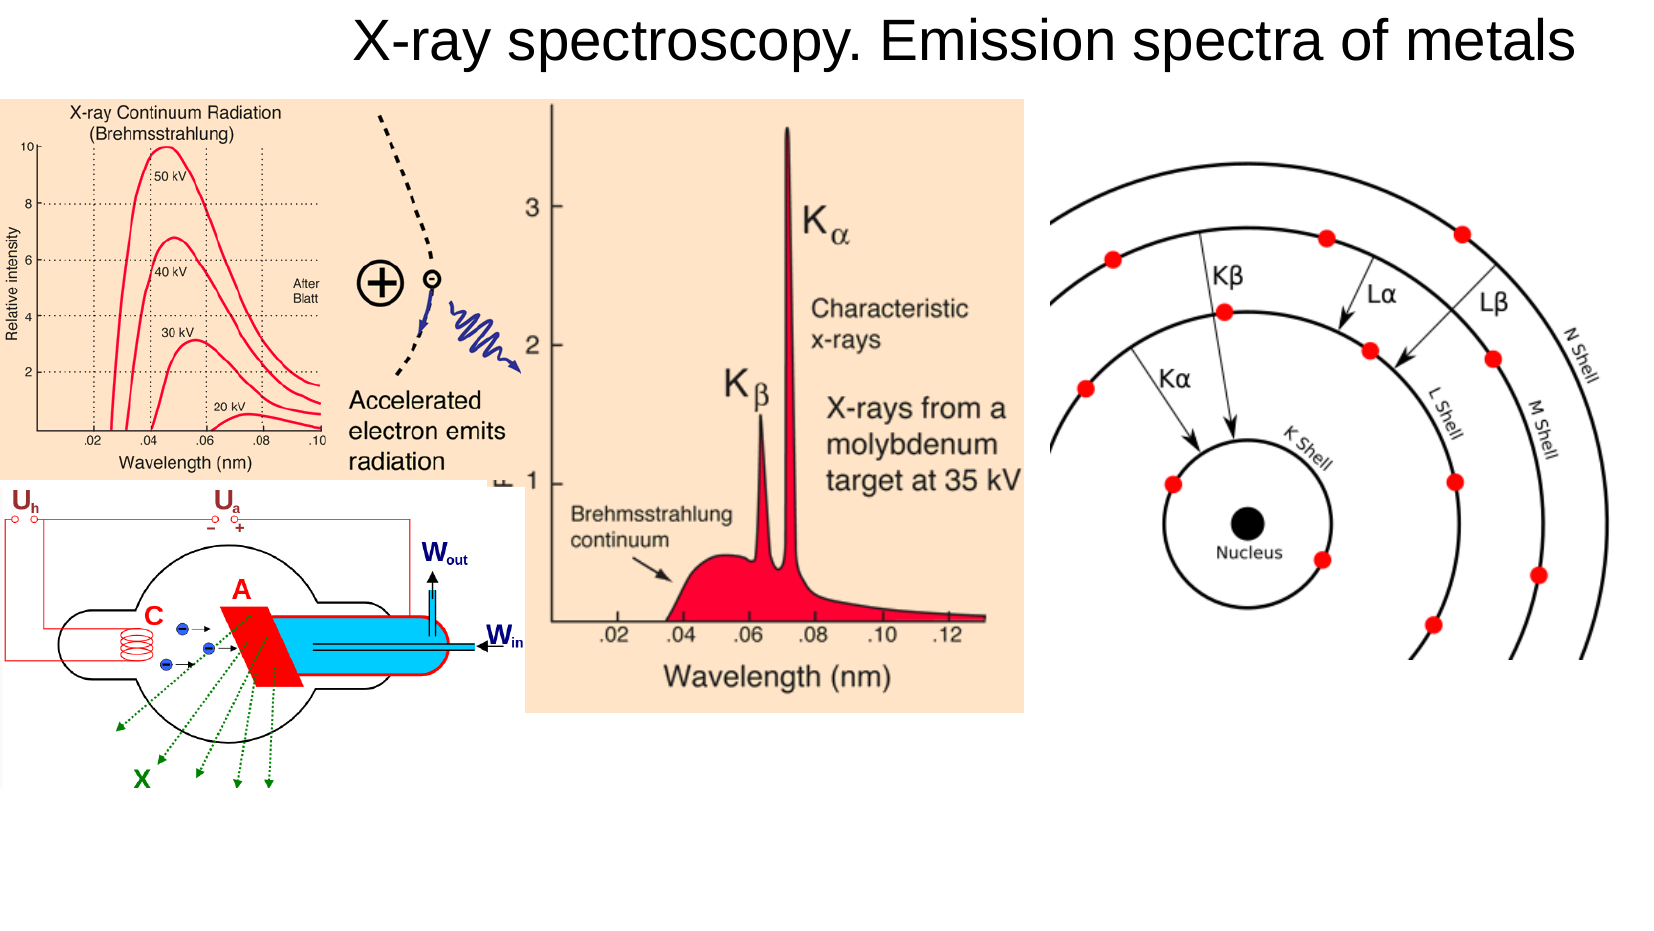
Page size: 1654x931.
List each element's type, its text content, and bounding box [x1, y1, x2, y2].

text_box X-ray spectroscopy. Emission spectra of metals [337, 0, 1590, 145]
picture [1050, 149, 1630, 660]
picture [0, 99, 1024, 788]
